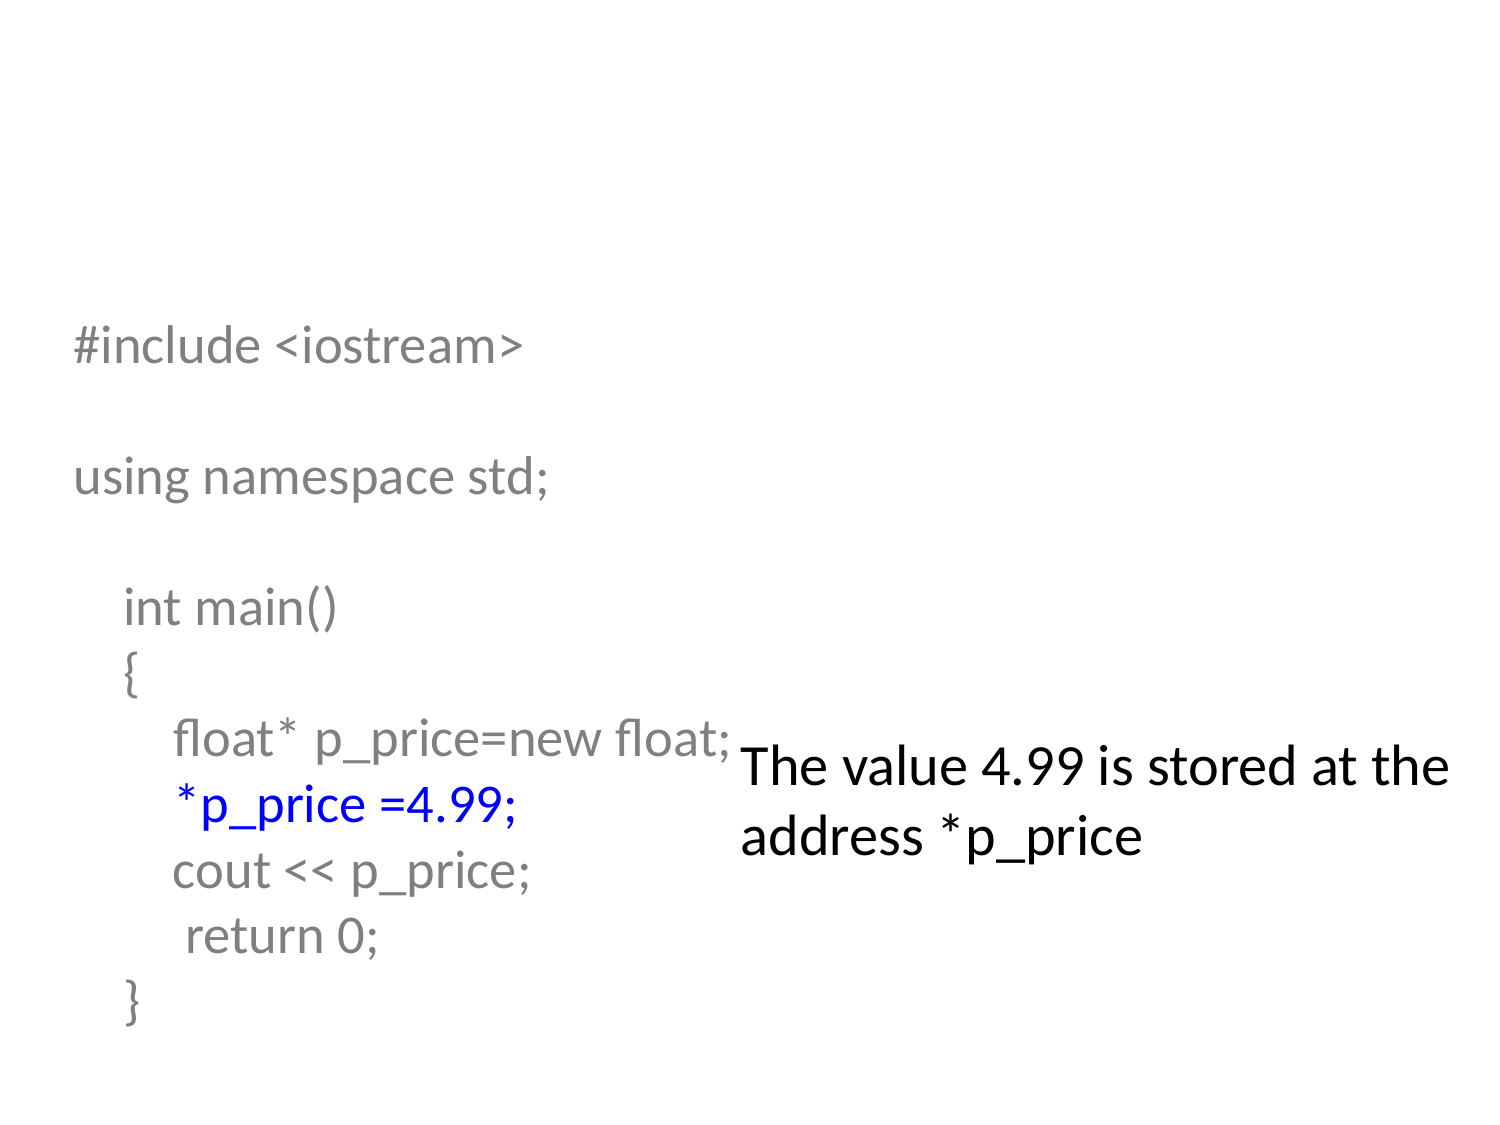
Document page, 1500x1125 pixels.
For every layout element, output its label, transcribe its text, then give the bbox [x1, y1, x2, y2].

list #include <iostream> using namespace std; int main() { float* p_price=new float; *p_price =4.99; cout << p_price; return 0; } [58, 301, 1409, 1044]
text_box The value 4.99 is stored at the address *p_price [726, 719, 1479, 875]
